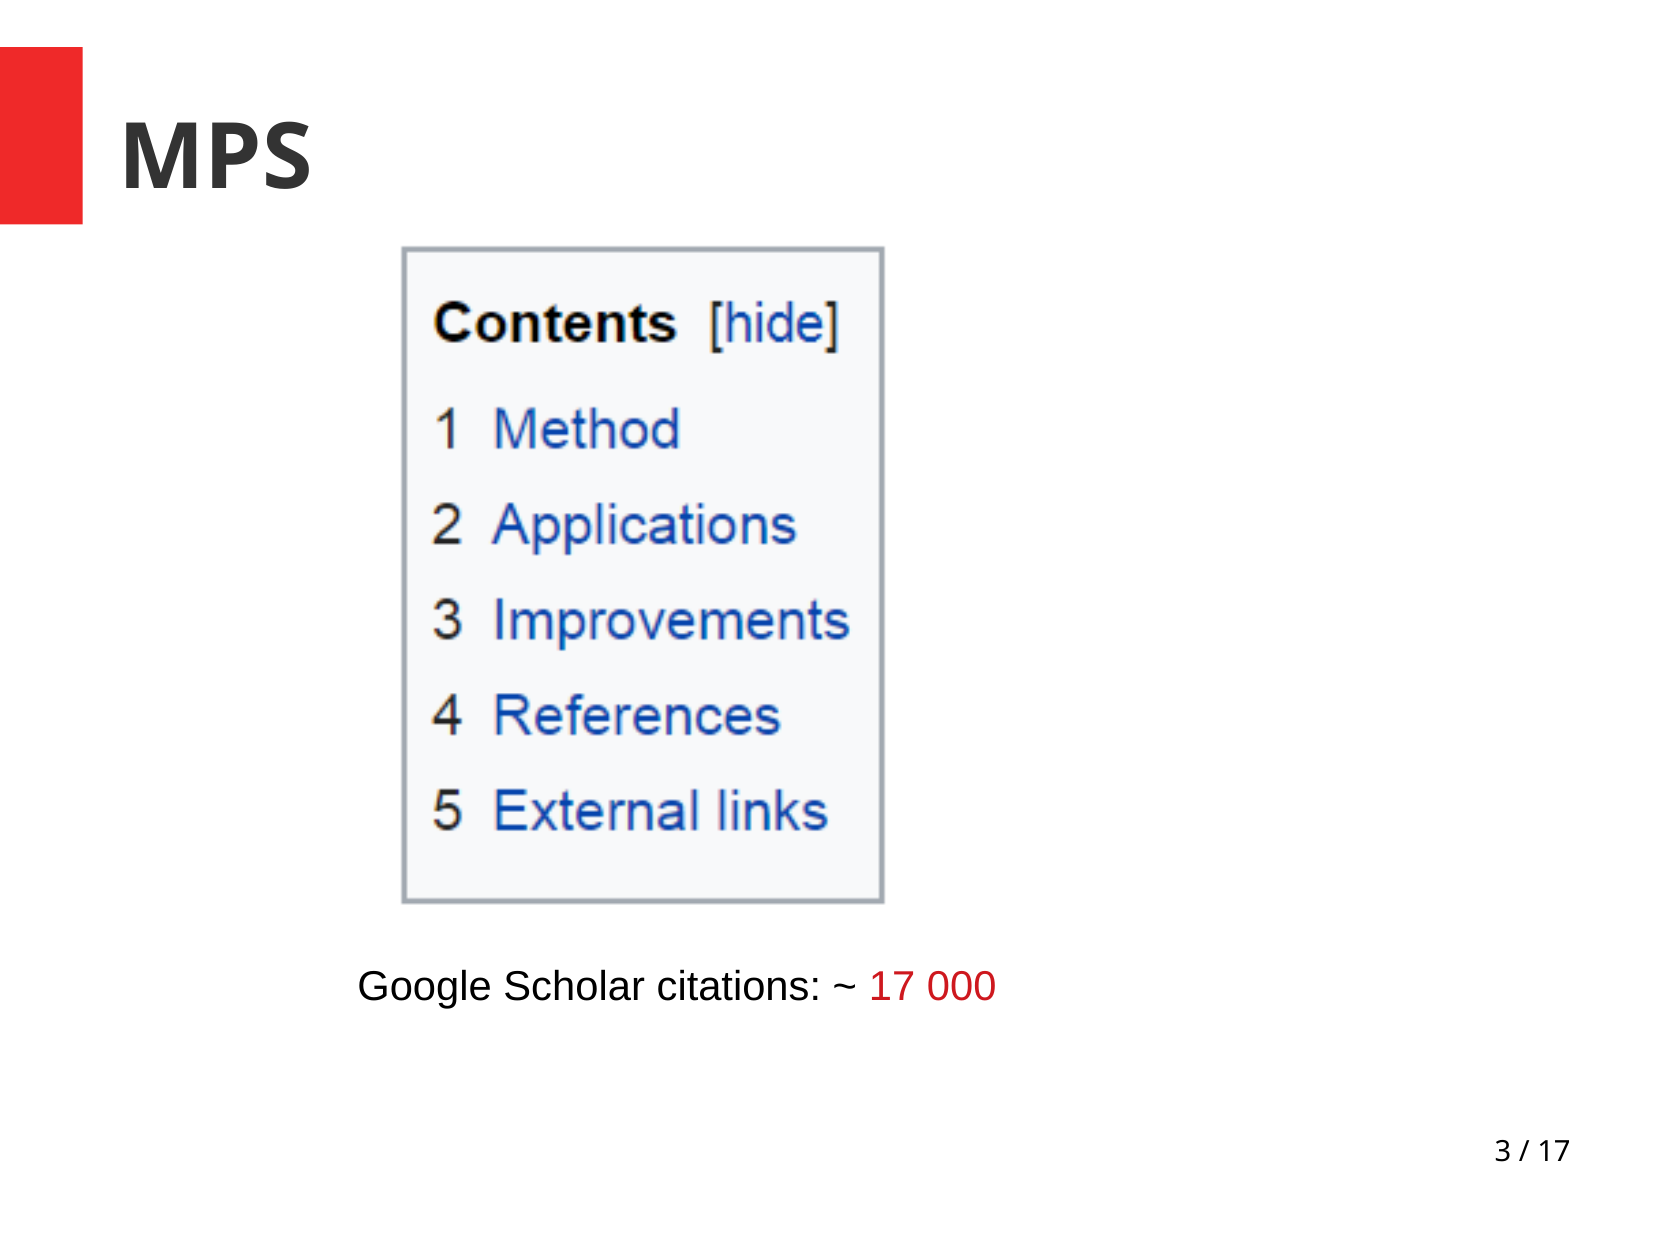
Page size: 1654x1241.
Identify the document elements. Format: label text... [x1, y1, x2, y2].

text_box Google Scholar citations: ~ 17 000 [342, 955, 1134, 1063]
title MPS [118, 49, 1571, 257]
picture [386, 212, 910, 932]
